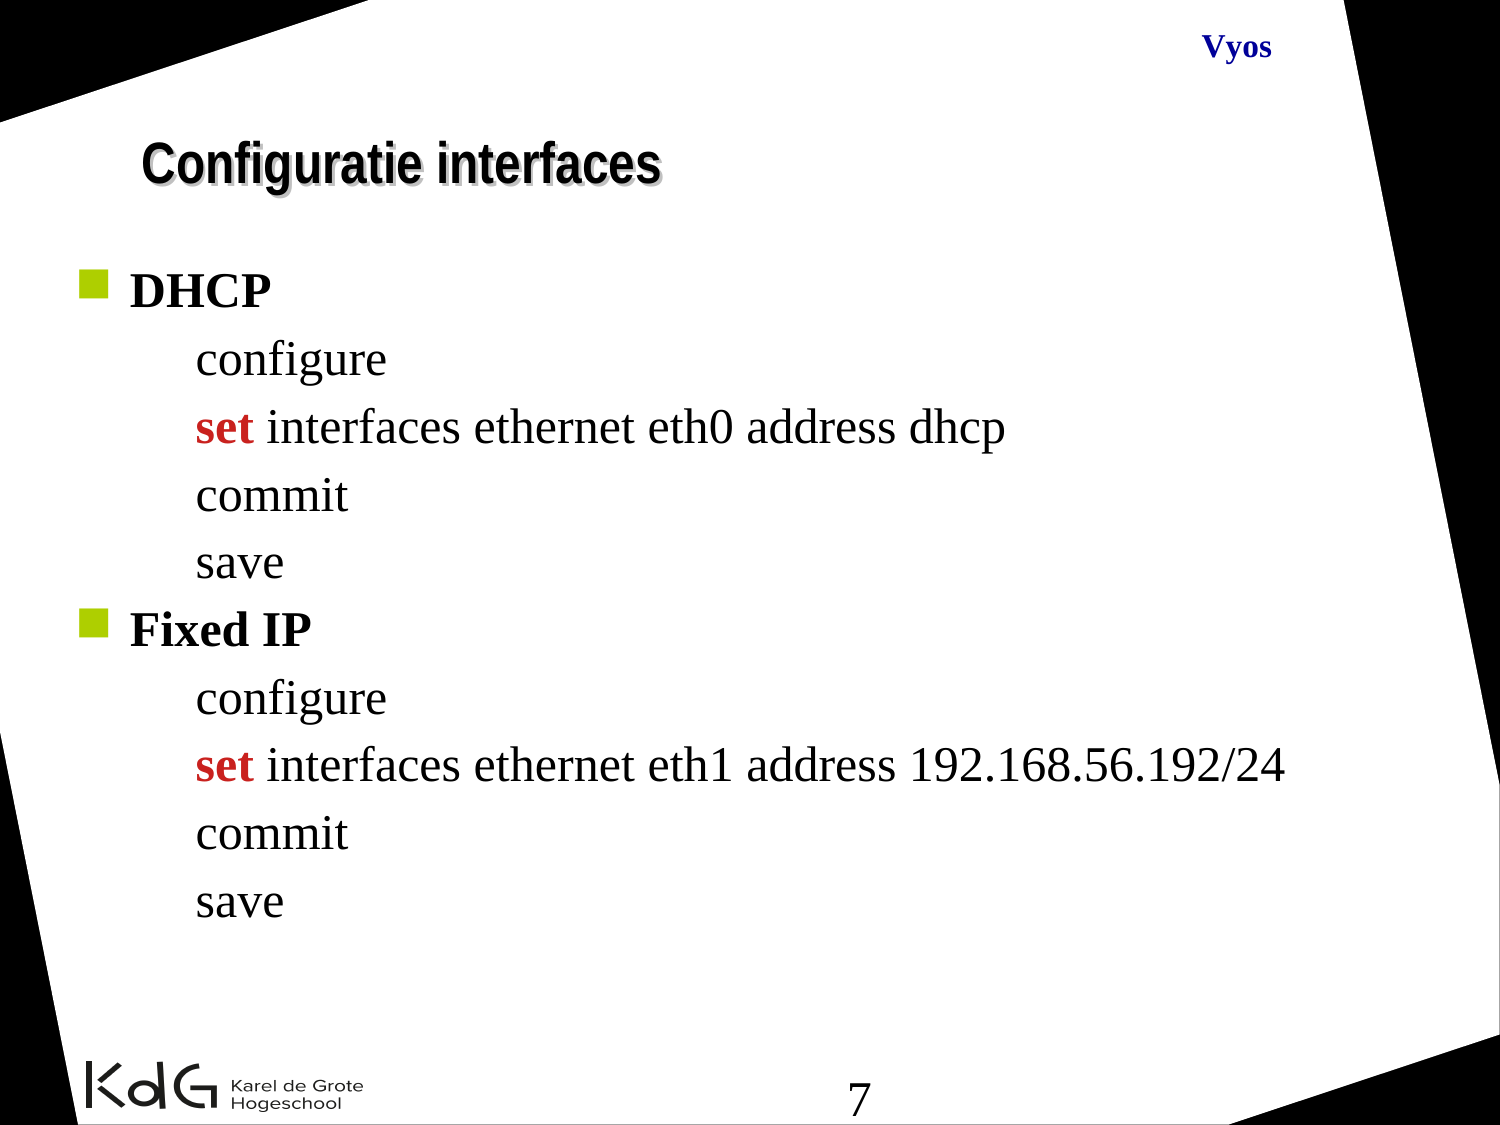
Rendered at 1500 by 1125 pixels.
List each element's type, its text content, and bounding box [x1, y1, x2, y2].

title Configuratie interfaces [141, 72, 1447, 253]
list DHCP configure set interfaces ethernet eth0 address dhcp commit save Fixed IP configure set interfaces ethernet eth1 address 192.168.56.192/24 commit save [75, 263, 1425, 1006]
picture [86, 1061, 363, 1112]
